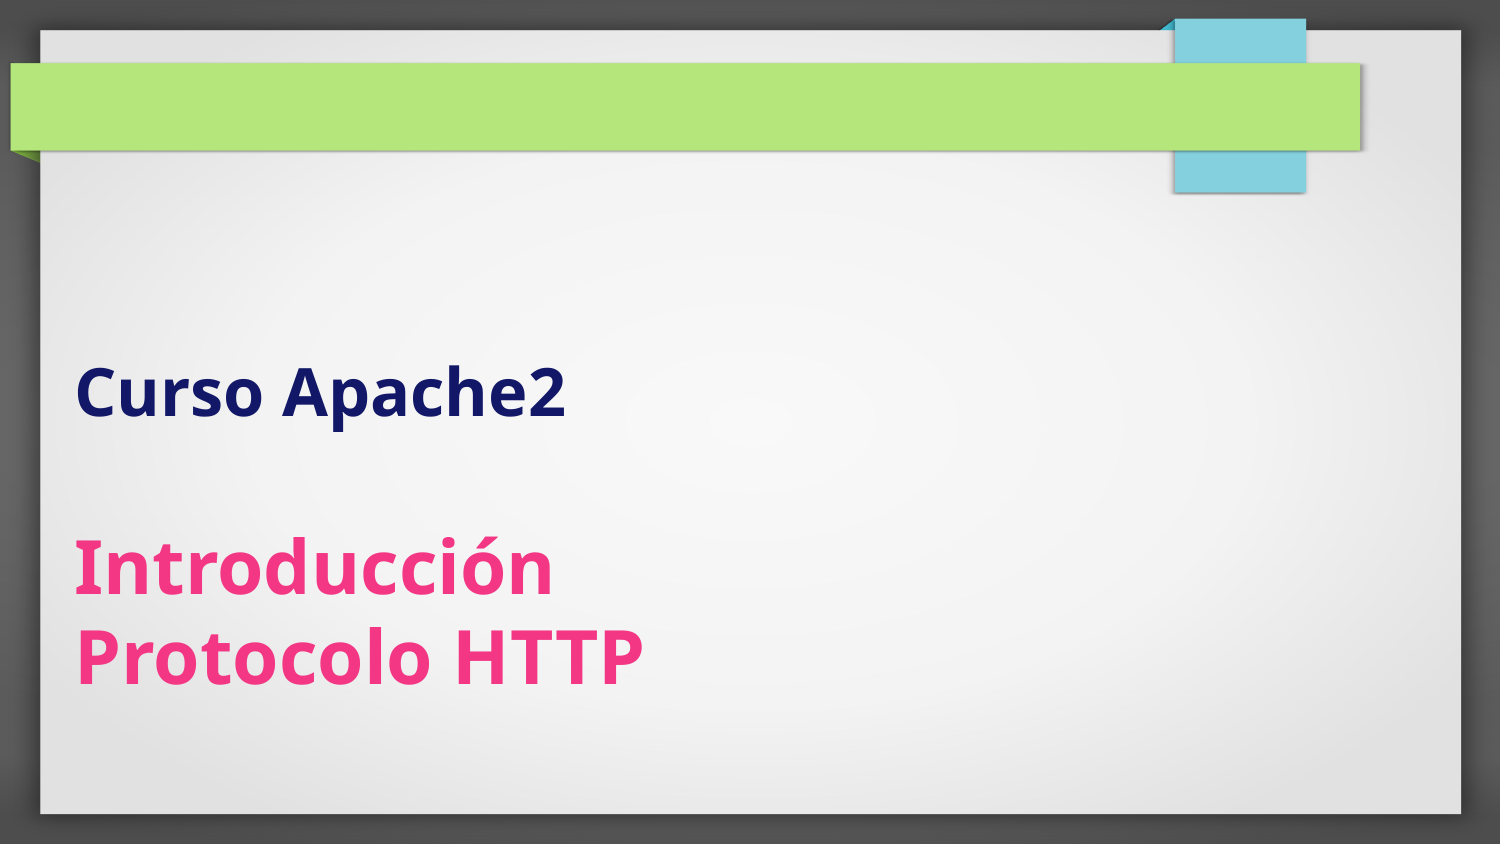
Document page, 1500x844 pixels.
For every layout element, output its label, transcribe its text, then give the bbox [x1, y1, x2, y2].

picture [0, 0, 1500, 844]
title Curso Apache2 Introducción Protocolo HTTP [59, 520, 863, 715]
